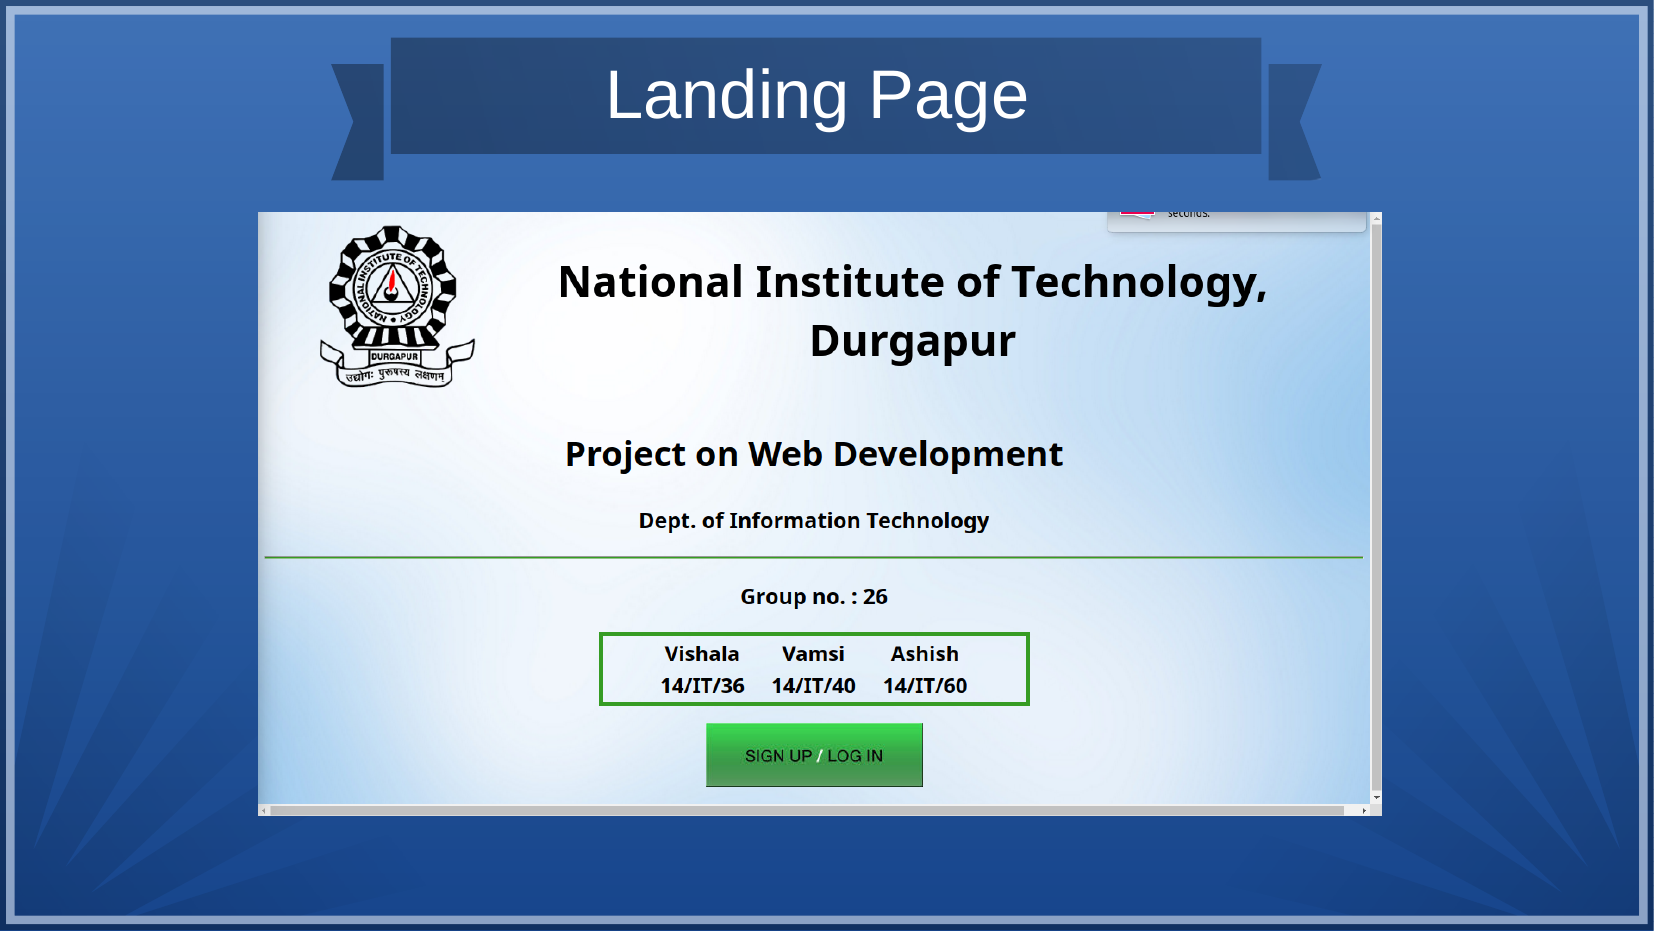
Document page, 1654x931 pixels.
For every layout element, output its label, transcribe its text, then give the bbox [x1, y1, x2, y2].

picture [258, 212, 1382, 816]
title Landing Page [389, 35, 1264, 154]
